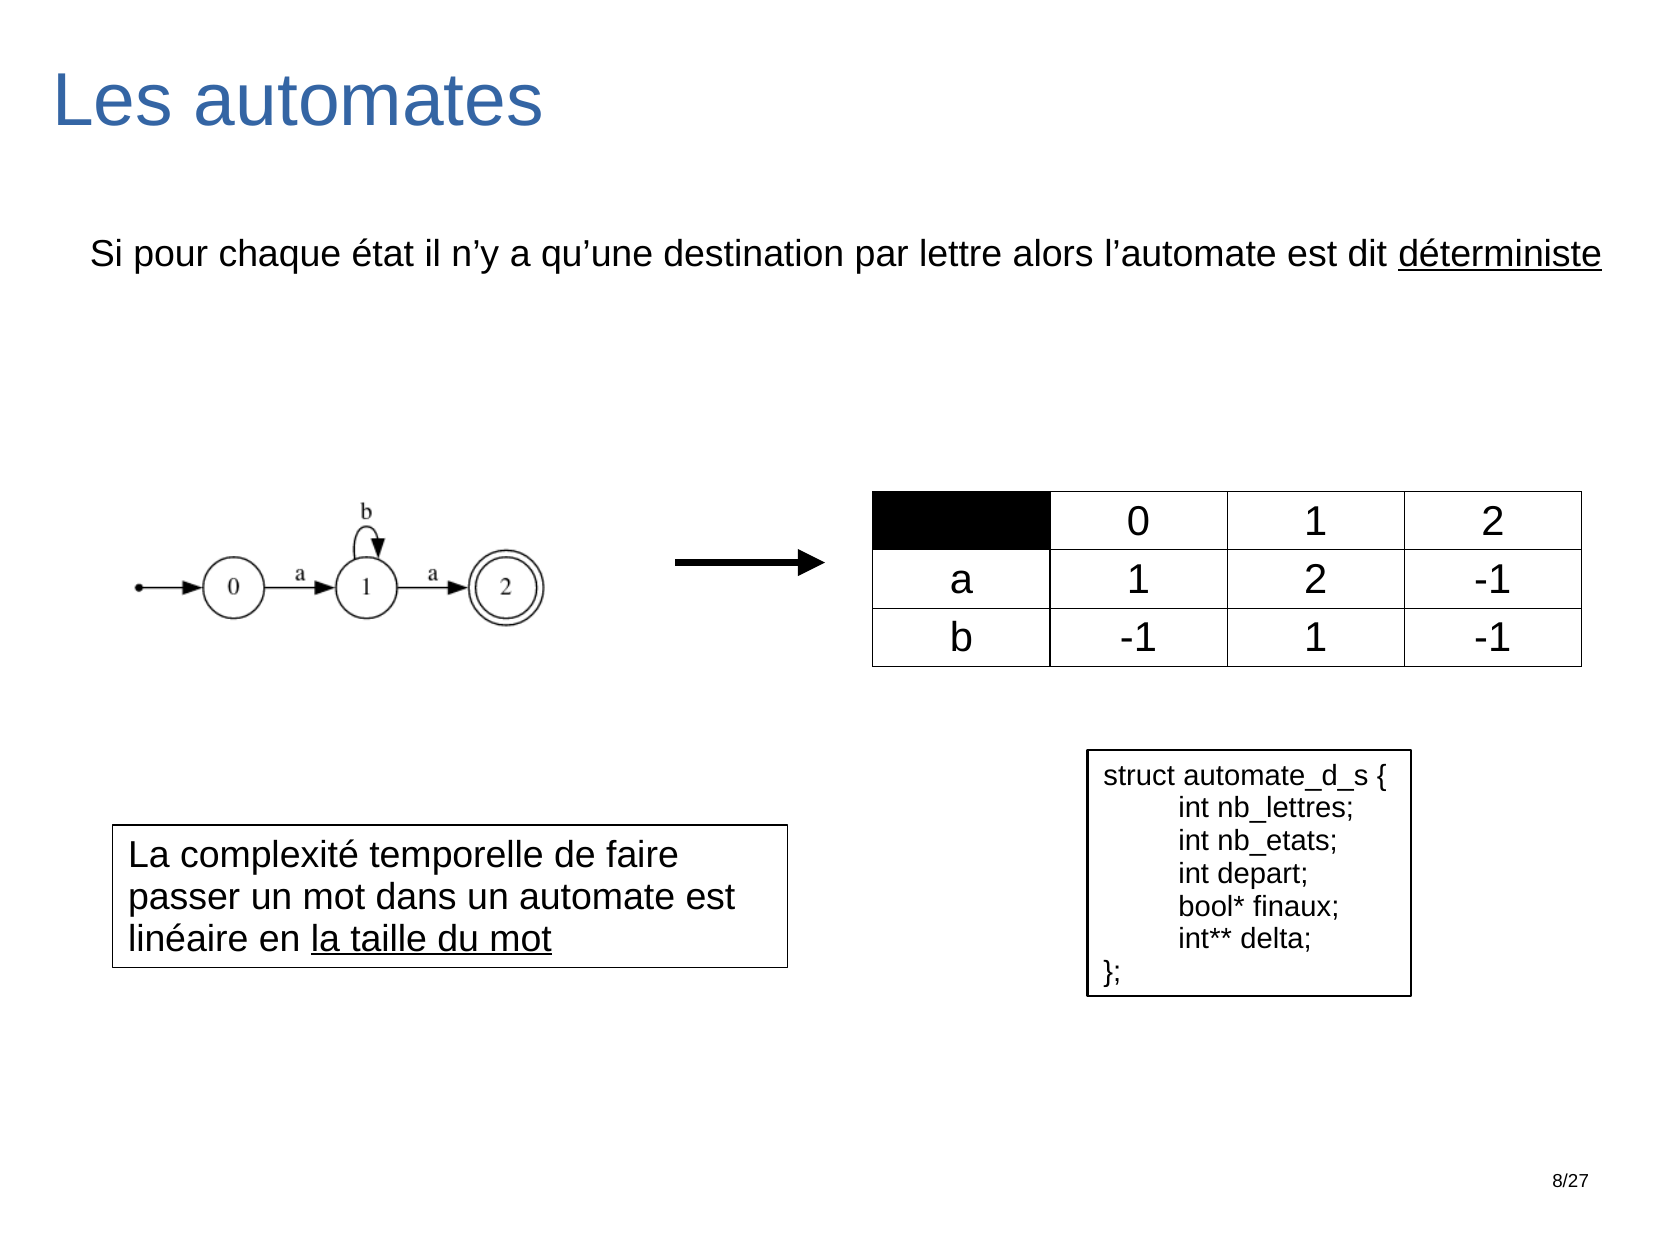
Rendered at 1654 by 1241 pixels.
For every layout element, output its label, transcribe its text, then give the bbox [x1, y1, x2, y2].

table_cell -1 [1051, 609, 1227, 666]
table_header 2 [1405, 492, 1581, 549]
table_header 0 [1051, 492, 1227, 549]
table_cell -1 [1405, 609, 1581, 666]
table_cell 2 [1228, 550, 1404, 608]
text_box Si pour chaque état il n’y a qu’une destination par lettre alors l’automate est dit déterministe [75, 225, 1620, 282]
table_cell 1 [1228, 609, 1404, 666]
table_cell a [873, 550, 1049, 608]
table_cell b [873, 609, 1049, 666]
table_cell -1 [1405, 550, 1581, 608]
text_box struct automate_d_s { int nb_lettres; int nb_etats; int depart; bool* finaux; int** delta; }; [1087, 750, 1411, 997]
text_box La complexité temporelle de faire passer un mot dans un automate est linéaire en la taille du mot [112, 825, 788, 968]
table_header [873, 492, 1049, 549]
table_header 1 [1228, 492, 1404, 549]
text_box Les automates [37, 50, 1013, 151]
text_box 8/27 [1537, 1162, 1614, 1199]
picture [75, 449, 601, 702]
table_cell 1 [1051, 550, 1227, 608]
